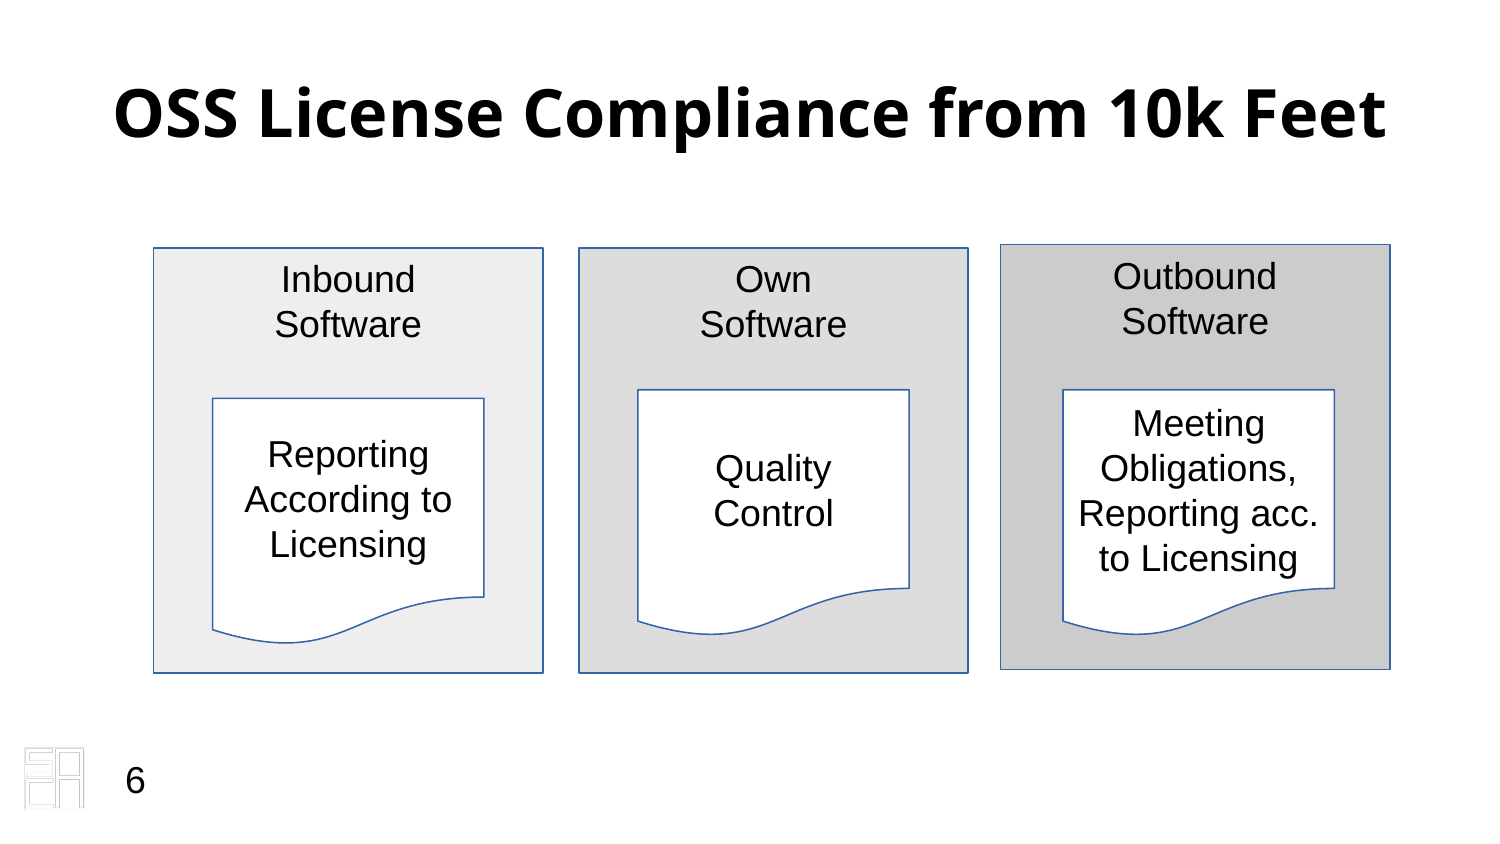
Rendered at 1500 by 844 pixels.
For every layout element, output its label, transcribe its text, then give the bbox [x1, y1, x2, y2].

text_box Inbound Software [153, 248, 543, 673]
text_box Own Software [578, 248, 969, 673]
picture [23, 746, 86, 811]
text_box Quality Control [637, 389, 910, 635]
text_box Reporting According to Licensing [212, 398, 484, 643]
text_box Meeting Obligations, Reporting acc. to Licensing [1062, 389, 1335, 635]
text_box Outbound Software [1000, 244, 1390, 670]
text_box OSS License Compliance from 10k Feet [84, 22, 1434, 152]
